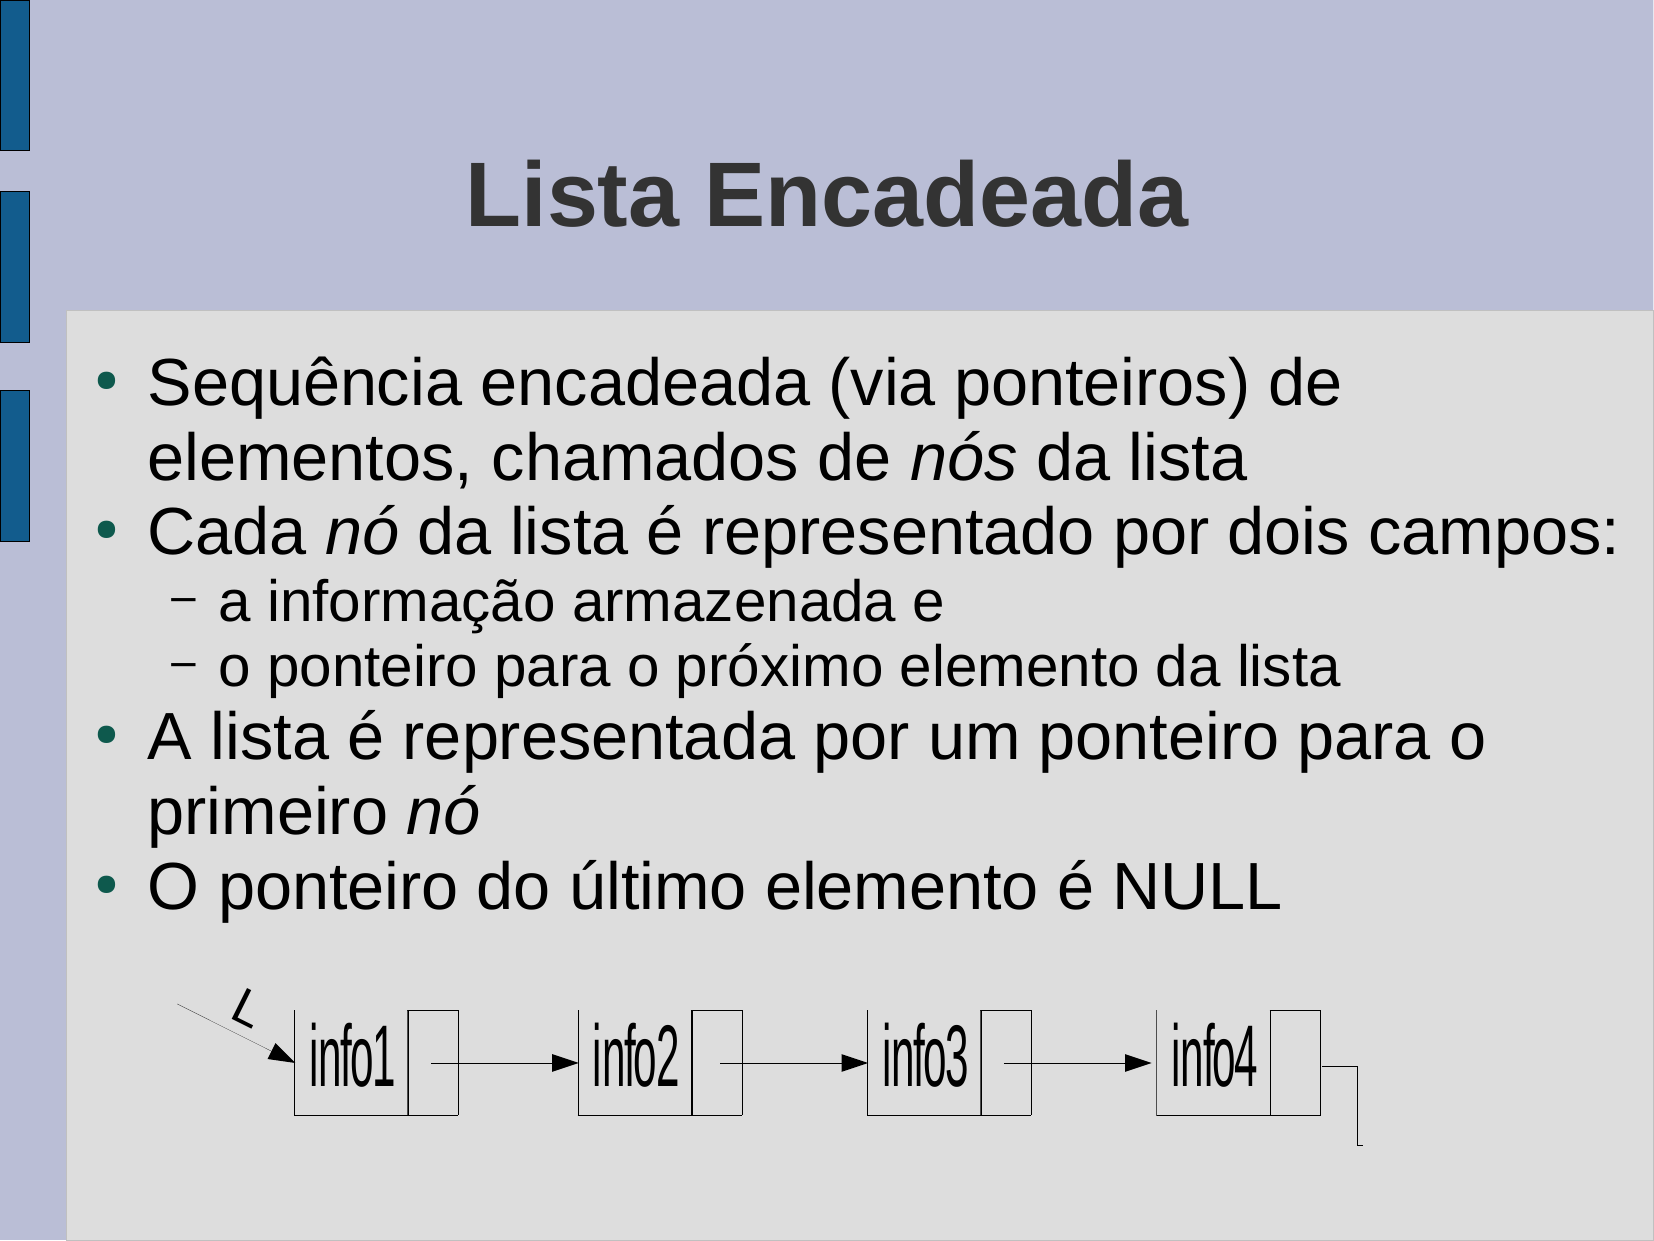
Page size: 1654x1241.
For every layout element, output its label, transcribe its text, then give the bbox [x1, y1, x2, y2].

chart [577, 1010, 745, 1123]
title Lista Encadeada [121, 91, 1534, 299]
list Sequência encadeada (via ponteiros) de elementos, chamados de nós da lista Cada nó da lista é representado por dois campos: a informação armazenada e o ponteiro para o próximo elemento da lista A lista é representada por um ponteiro para o primeiro nó O ponteiro do último elemento é NULL [76, 344, 1642, 1127]
chart [867, 1010, 1034, 1123]
chart [294, 1010, 461, 1123]
chart [1156, 1010, 1323, 1123]
